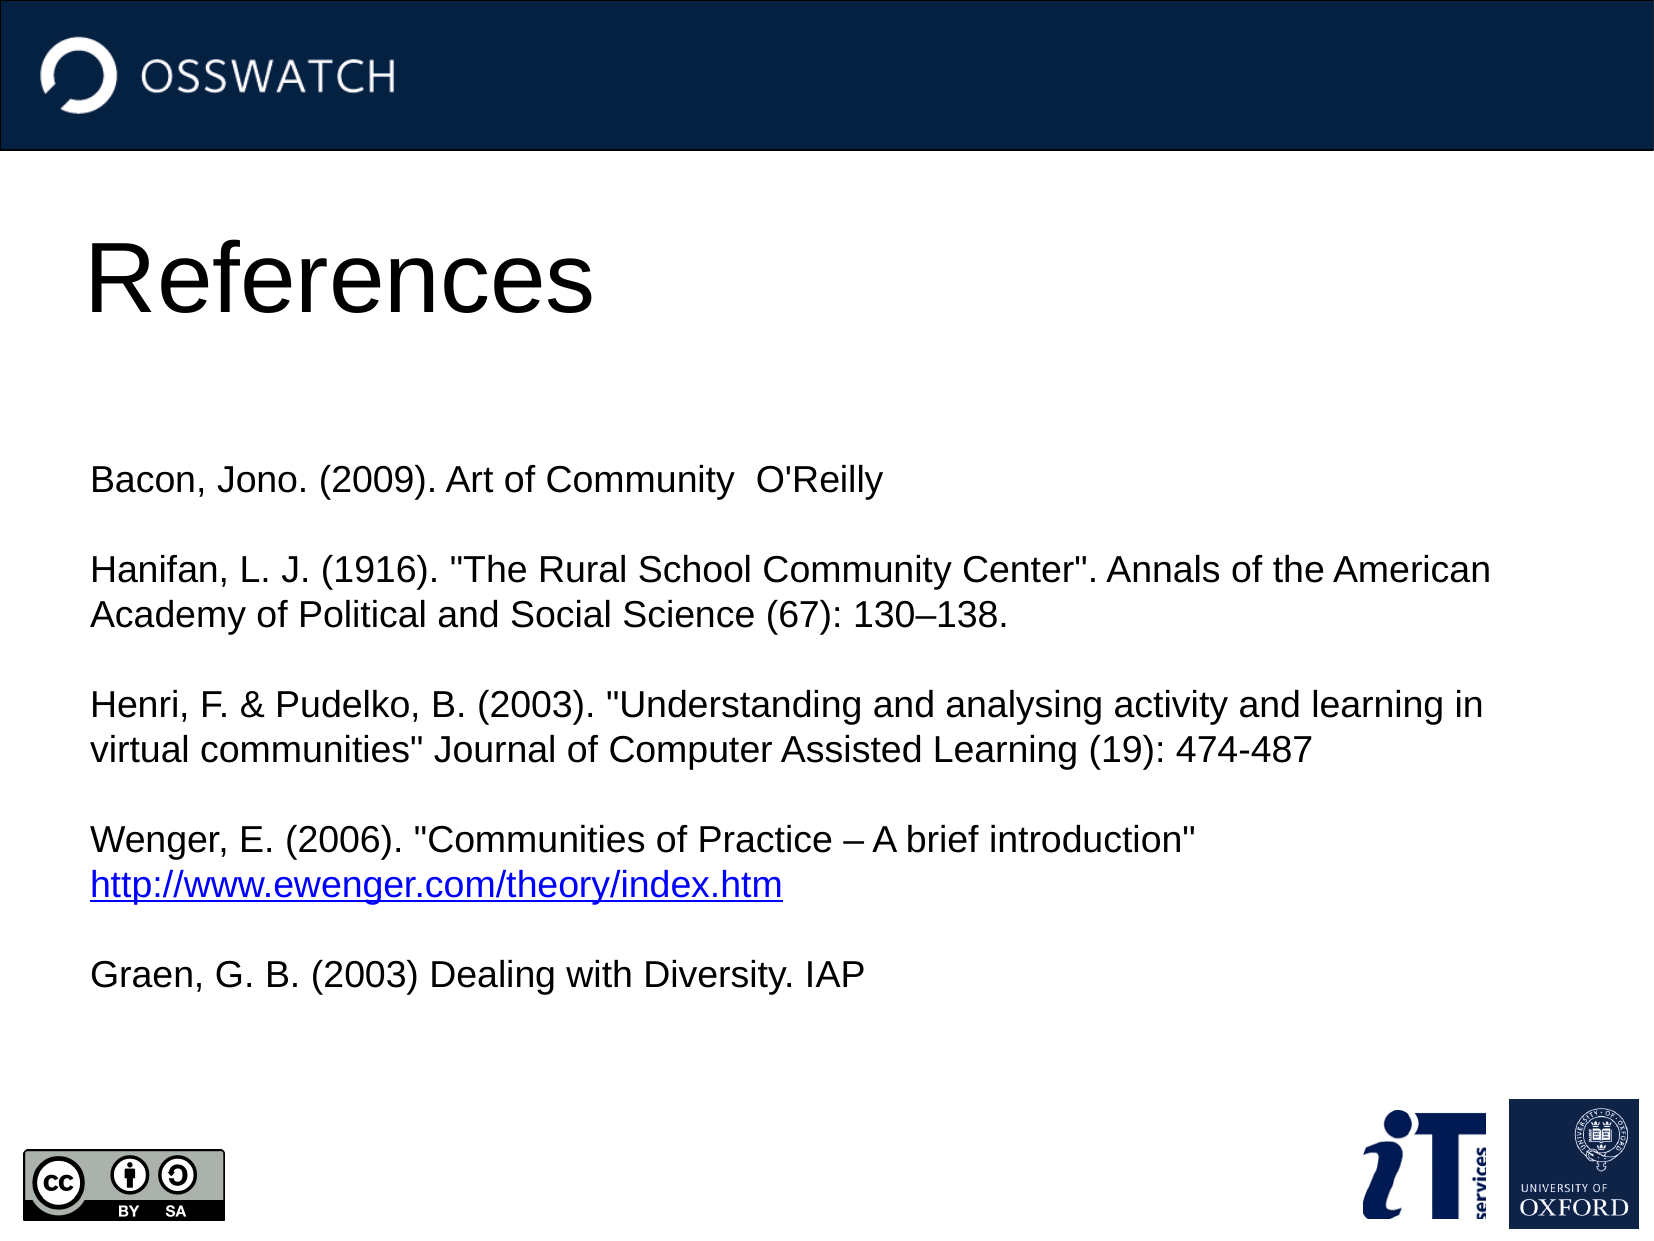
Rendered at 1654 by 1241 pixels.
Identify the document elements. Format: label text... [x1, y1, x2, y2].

picture [23, 1149, 225, 1221]
picture [1509, 1099, 1639, 1229]
list Bacon, Jono. (2009). Art of Community O'Reilly Hanifan, L. J. (1916). "The Rural School Community Center". Annals of the American Academy of Political and Social Science (67): 130–138. Henri, F. & Pudelko, B. (2003). "Understanding and analysing activity and learning in virtual communities" Journal of Computer Assisted Learning (19): 474-487 Wenger, E. (2006). "Communities of Practice – A brief introduction" http://www.ewenger.com/theory/index.htm Graen, G. B. (2003) Dealing with Diversity. IAP [74, 395, 1562, 1115]
picture [12, 12, 426, 141]
title References [69, 169, 1557, 375]
picture [1363, 1115, 1486, 1219]
